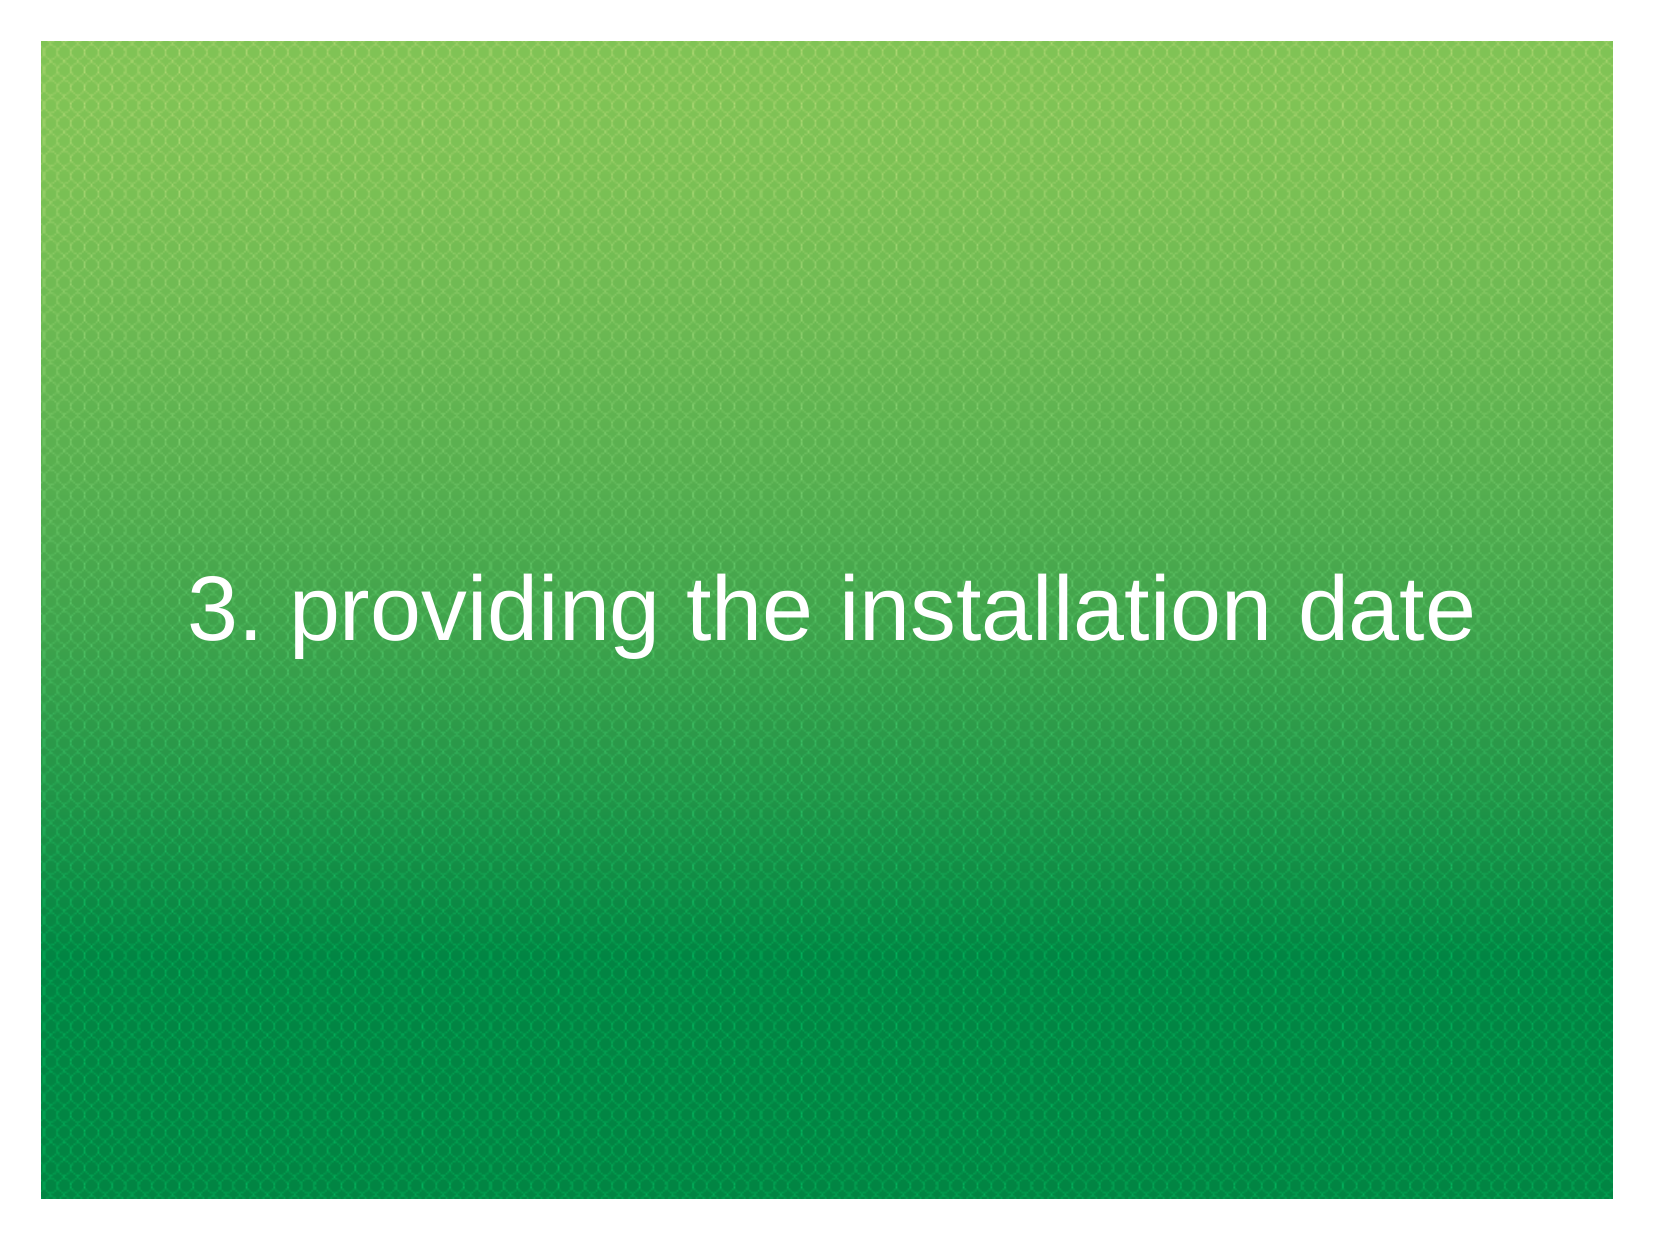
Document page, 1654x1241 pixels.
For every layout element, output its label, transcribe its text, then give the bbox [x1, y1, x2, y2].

picture [41, 41, 1613, 1199]
text_box 3. providing the installation date [83, 557, 1479, 661]
